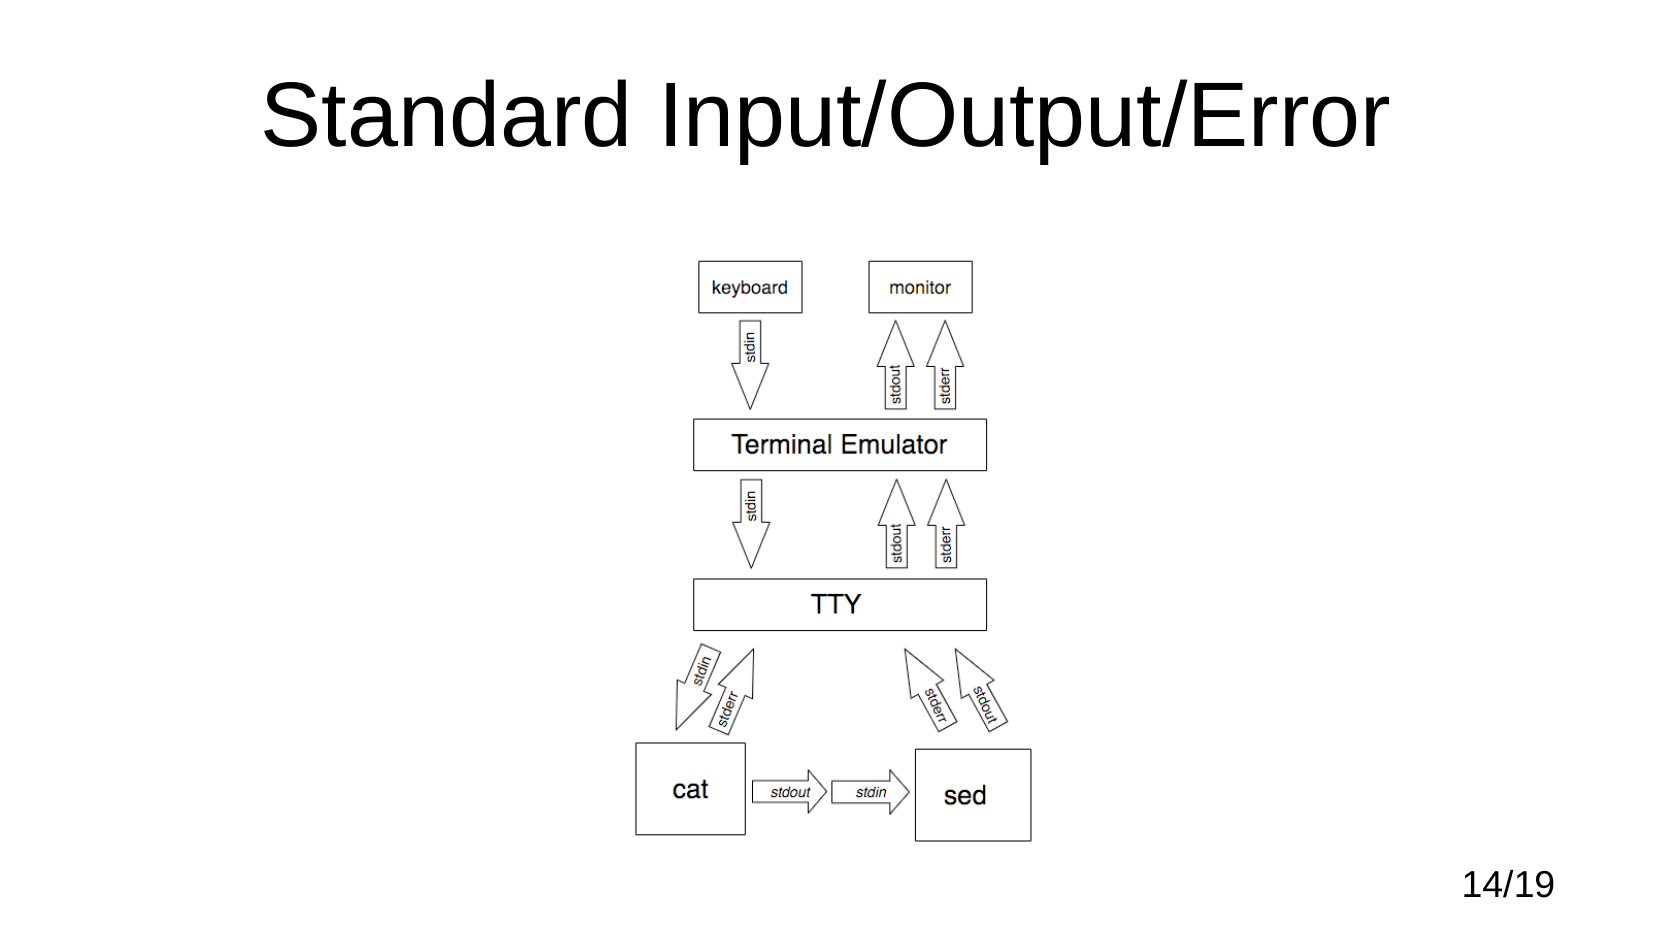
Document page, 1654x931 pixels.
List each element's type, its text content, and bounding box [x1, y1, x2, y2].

text_box <number>/19 [1446, 856, 1625, 931]
picture [620, 236, 1049, 857]
title Standard Input/Output/Error [82, 37, 1571, 193]
